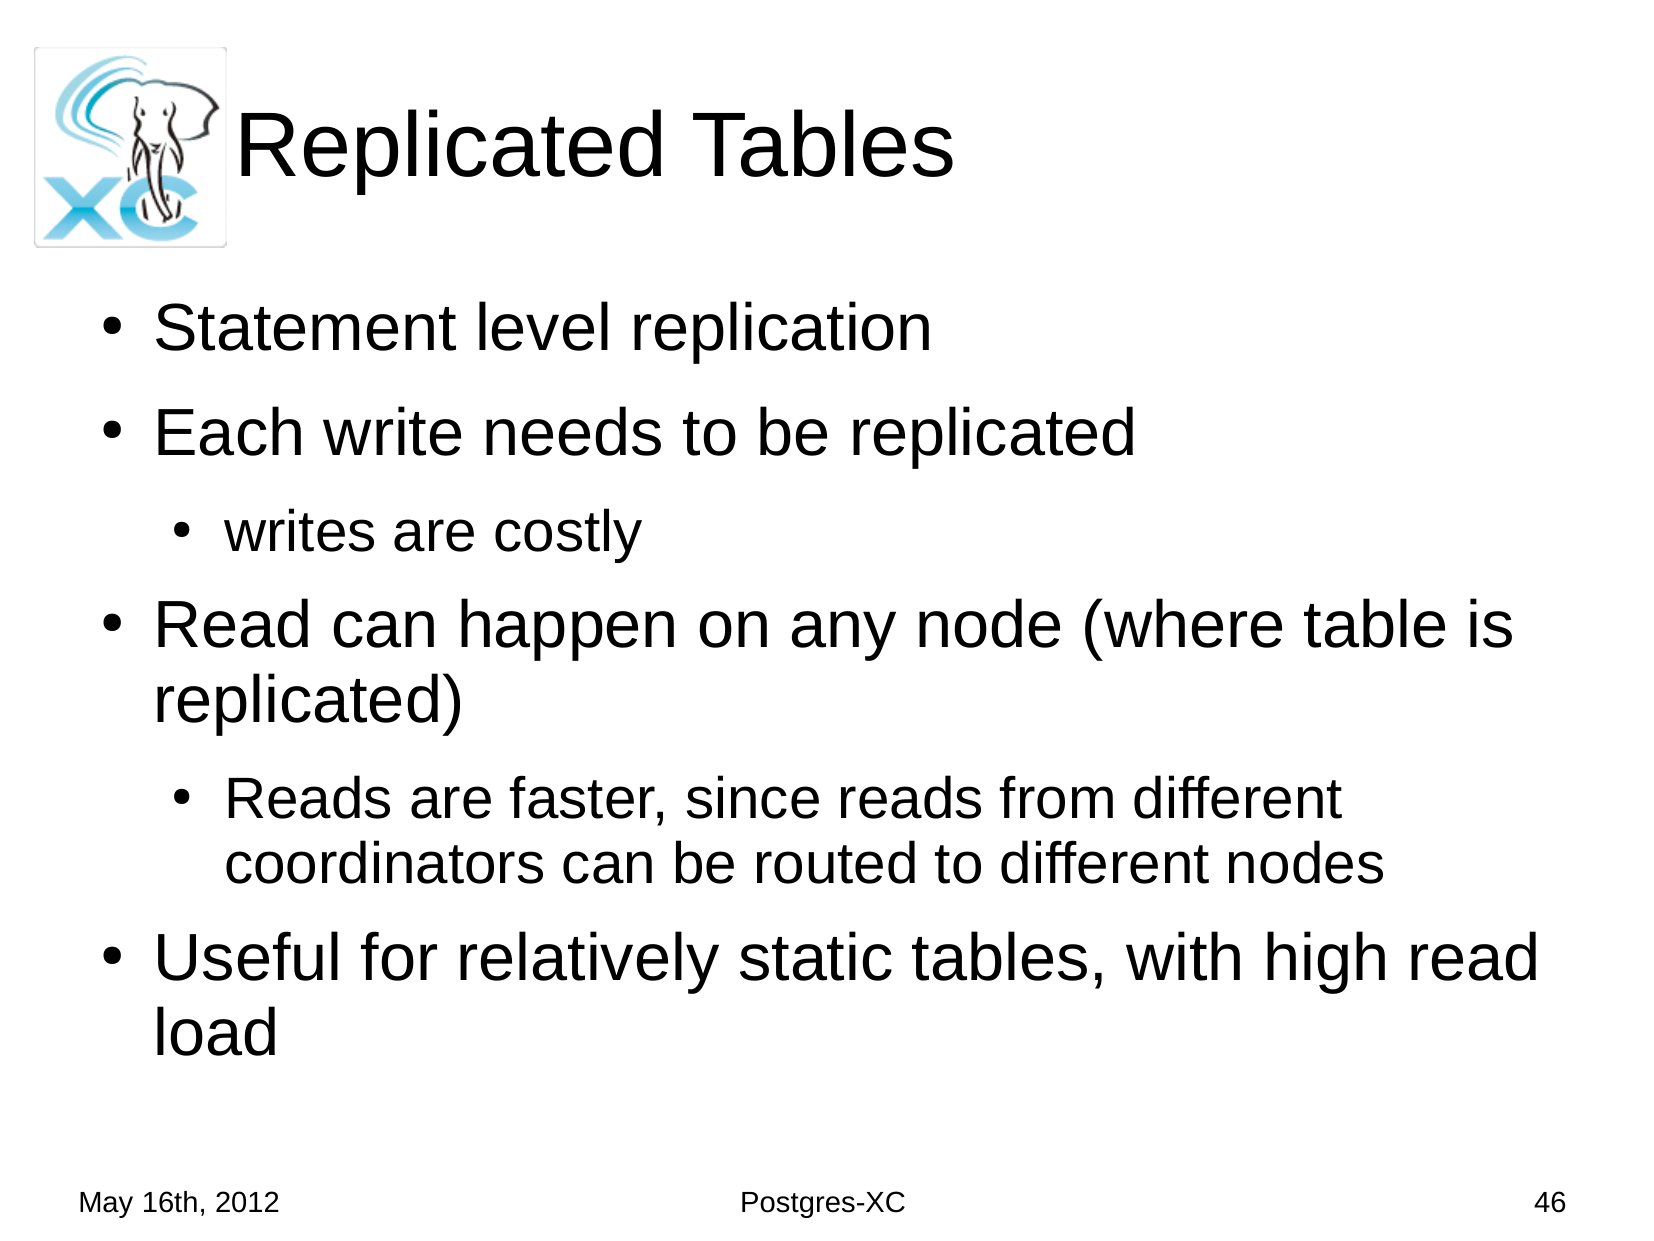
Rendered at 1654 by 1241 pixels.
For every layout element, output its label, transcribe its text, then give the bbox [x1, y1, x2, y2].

title Replicated Tables [234, 40, 1599, 248]
picture [34, 47, 227, 248]
list Statement level replication Each write needs to be replicated writes are costly Read can happen on any node (where table is replicated) Reads are faster, since reads from different coordinators can be routed to different nodes Useful for relatively static tables, with high read load [82, 290, 1571, 1094]
